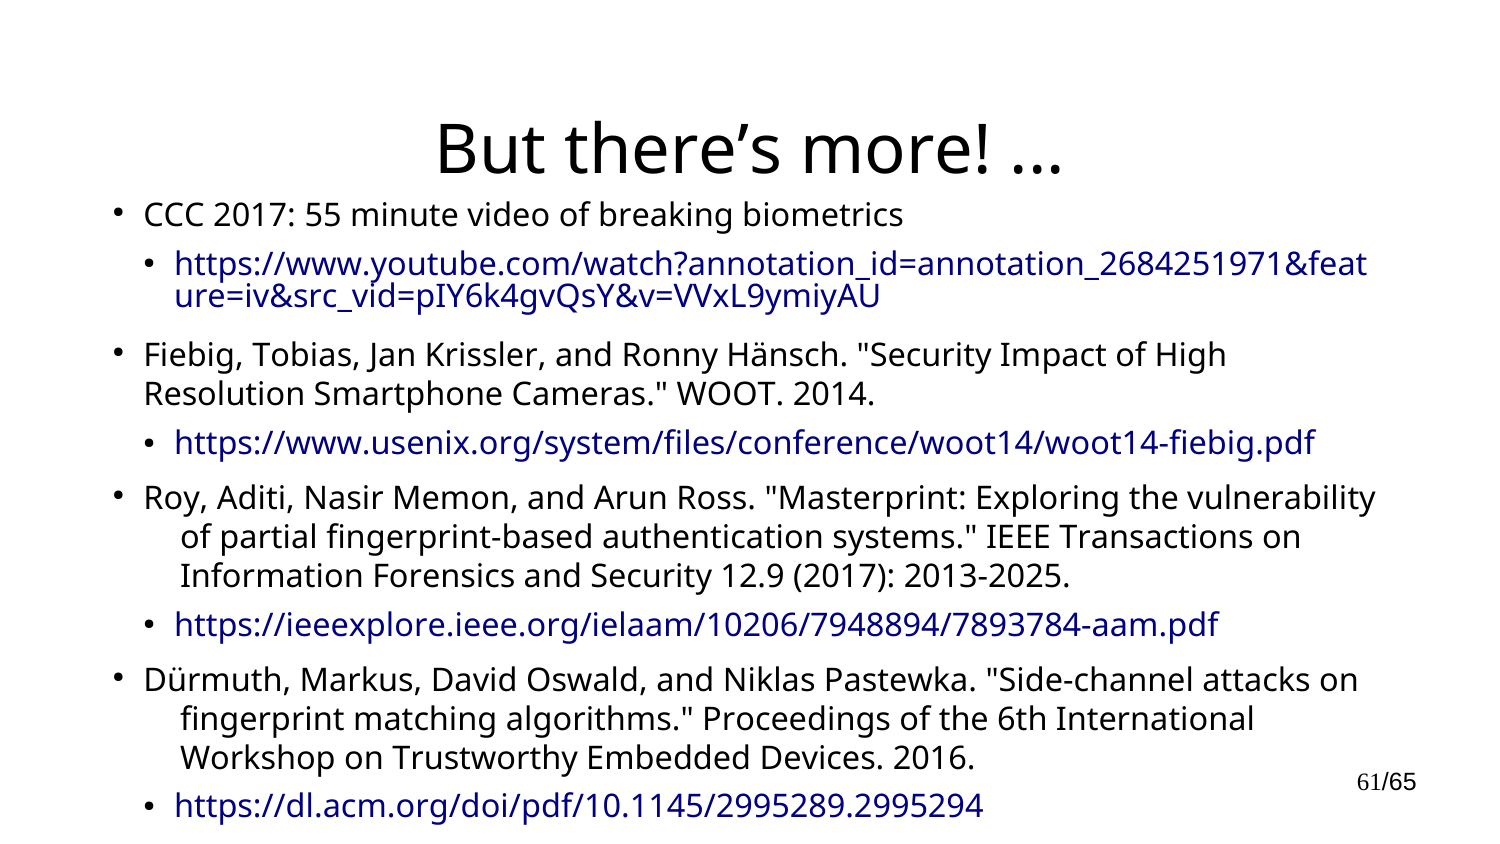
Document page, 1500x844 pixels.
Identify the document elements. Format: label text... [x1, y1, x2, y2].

list CCC 2017: 55 minute video of breaking biometrics https://www.youtube.com/watch?annotation_id=annotation_2684251971&feature=iv&src_vid=pIY6k4gvQsY&v=VVxL9ymiyAU Fiebig, Tobias, Jan Krissler, and Ronny Hänsch. "Security Impact of High Resolution Smartphone Cameras." WOOT. 2014. https://www.usenix.org/system/files/conference/woot14/woot14-fiebig.pdf Roy, Aditi, Nasir Memon, and Arun Ross. "Masterprint: Exploring the vulnerability of partial fingerprint-based authentication systems." IEEE Transactions on Information Forensics and Security 12.9 (2017): 2013-2025. https://ieeexplore.ieee.org/ielaam/10206/7948894/7893784-aam.pdf Dürmuth, Markus, David Oswald, and Niklas Pastewka. "Side-channel attacks on fingerprint matching algorithms." Proceedings of the 6th International Workshop on Trustworthy Embedded Devices. 2016. https://dl.acm.org/doi/pdf/10.1145/2995289.2995294 [112, 193, 1388, 798]
title But there’s more! ... [112, 74, 1388, 193]
